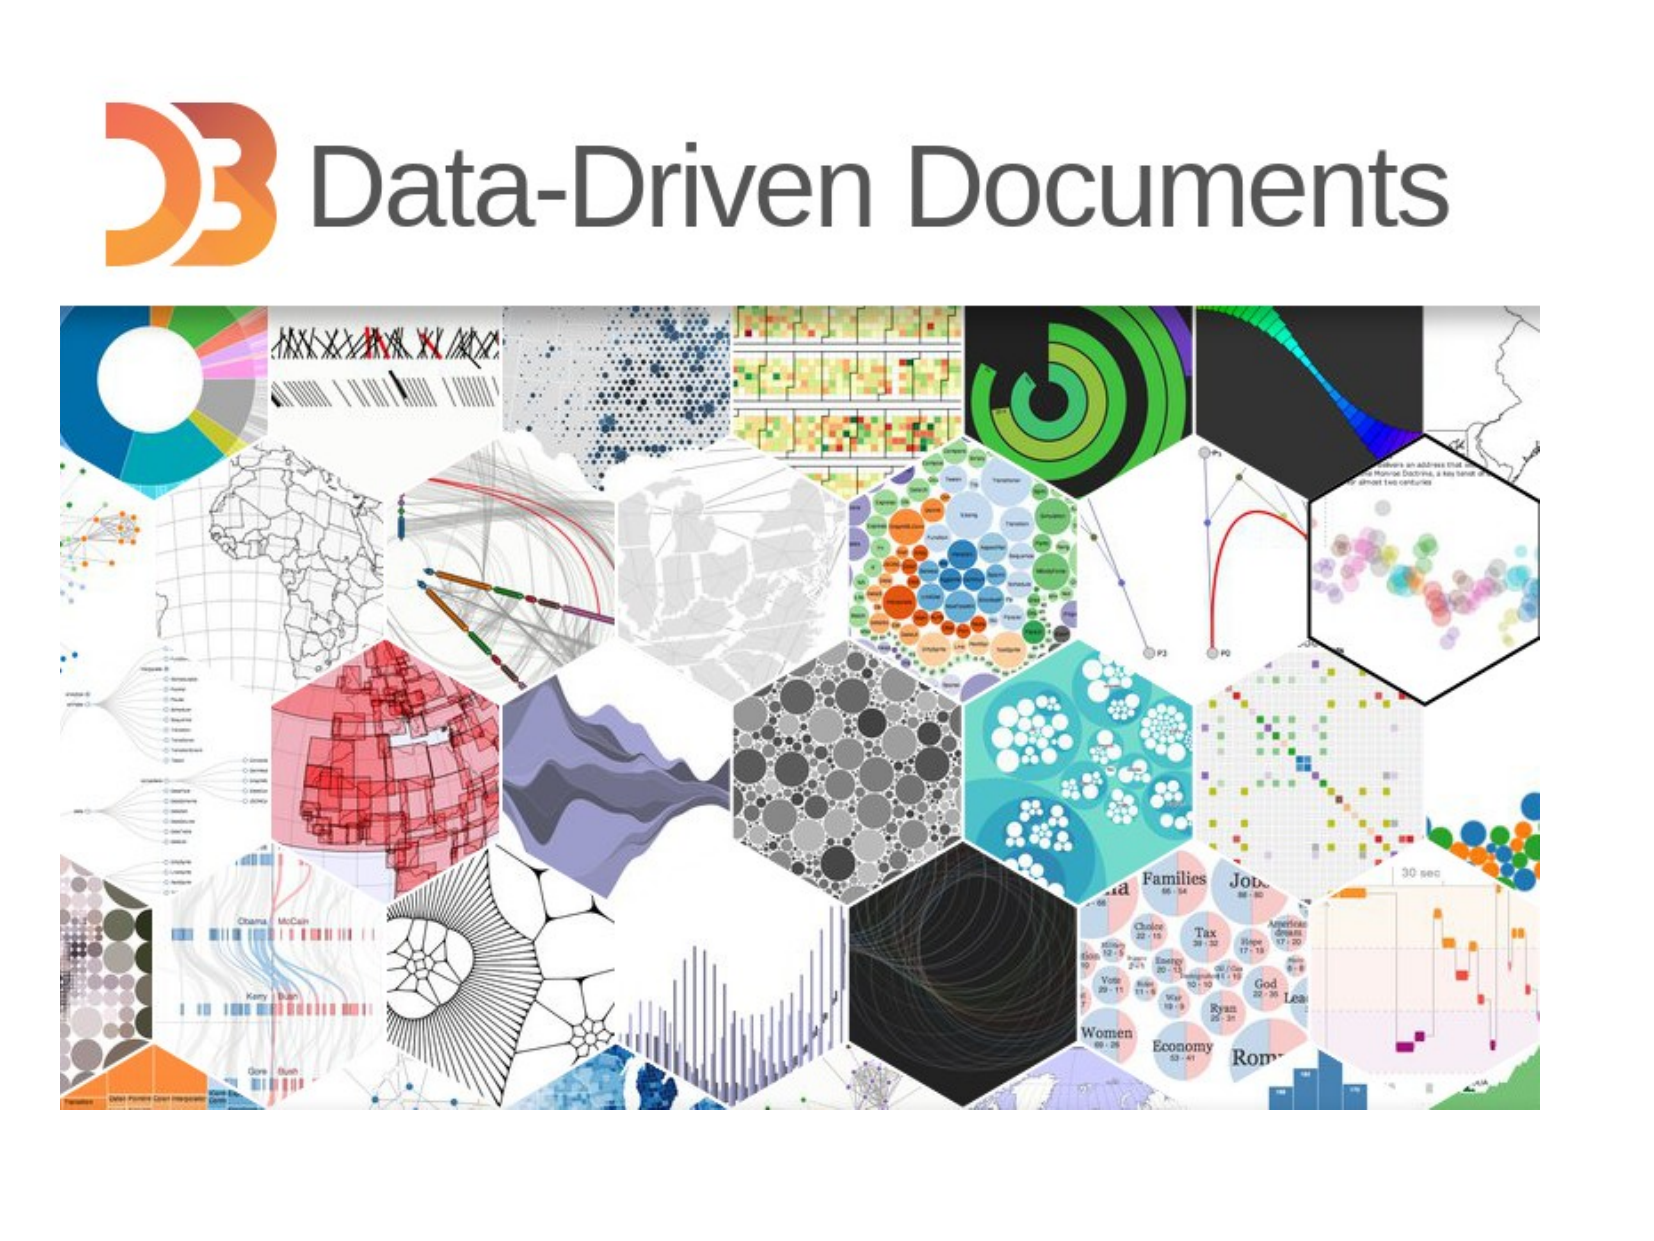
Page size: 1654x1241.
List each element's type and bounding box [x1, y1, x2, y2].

picture [60, 76, 1540, 1111]
picture [60, 393, 70, 403]
